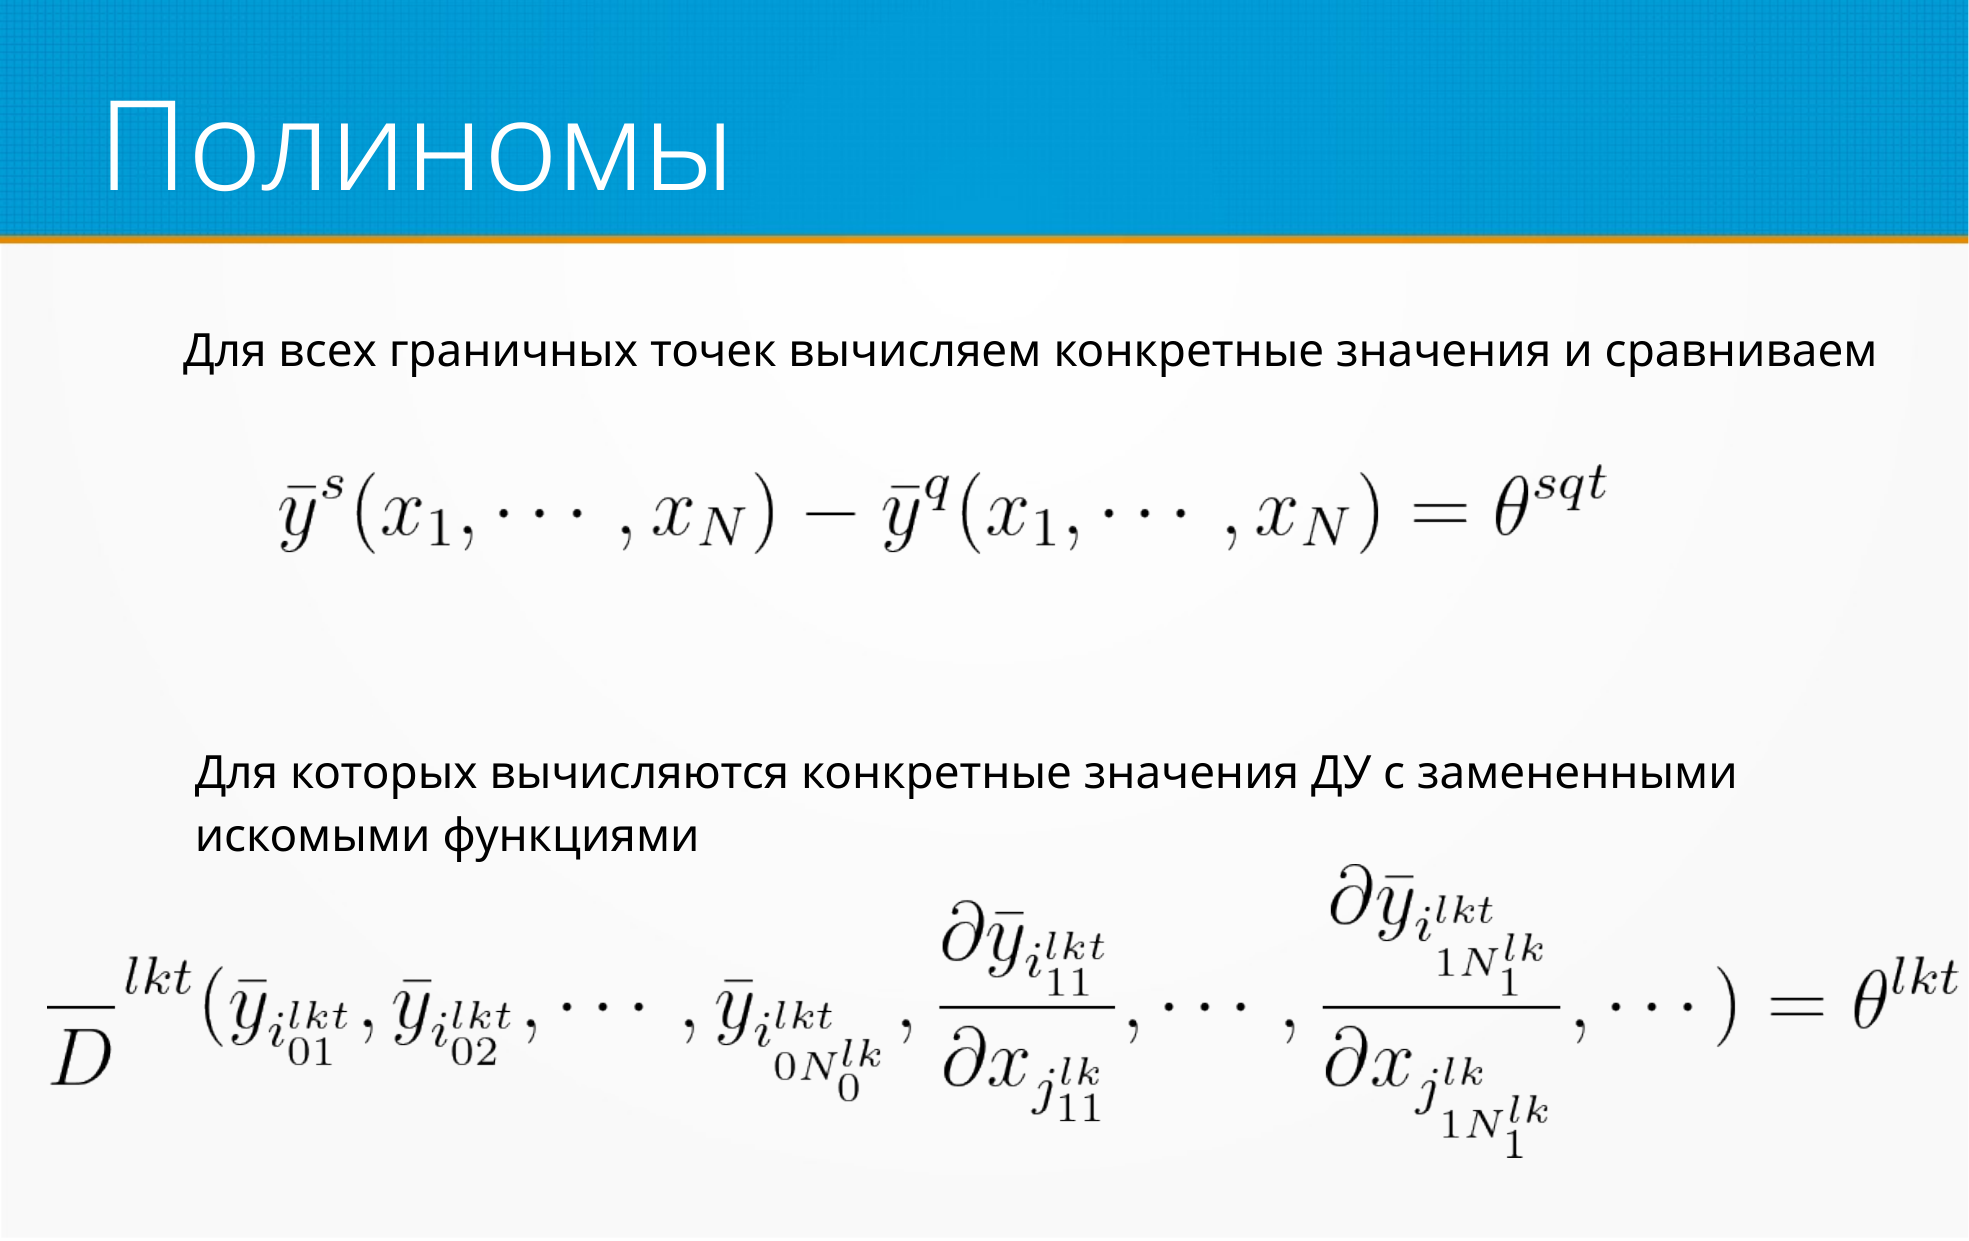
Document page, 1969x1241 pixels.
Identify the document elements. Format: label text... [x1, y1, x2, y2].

picture [0, 233, 1969, 1241]
title Полиномы [98, 19, 1870, 227]
text_box Для всех граничных точек вычисляем конкретные значения и сравниваем [177, 316, 1810, 381]
text_box Для которых вычисляются конкретные значения ДУ с замененными искомыми функциями [188, 744, 1706, 861]
